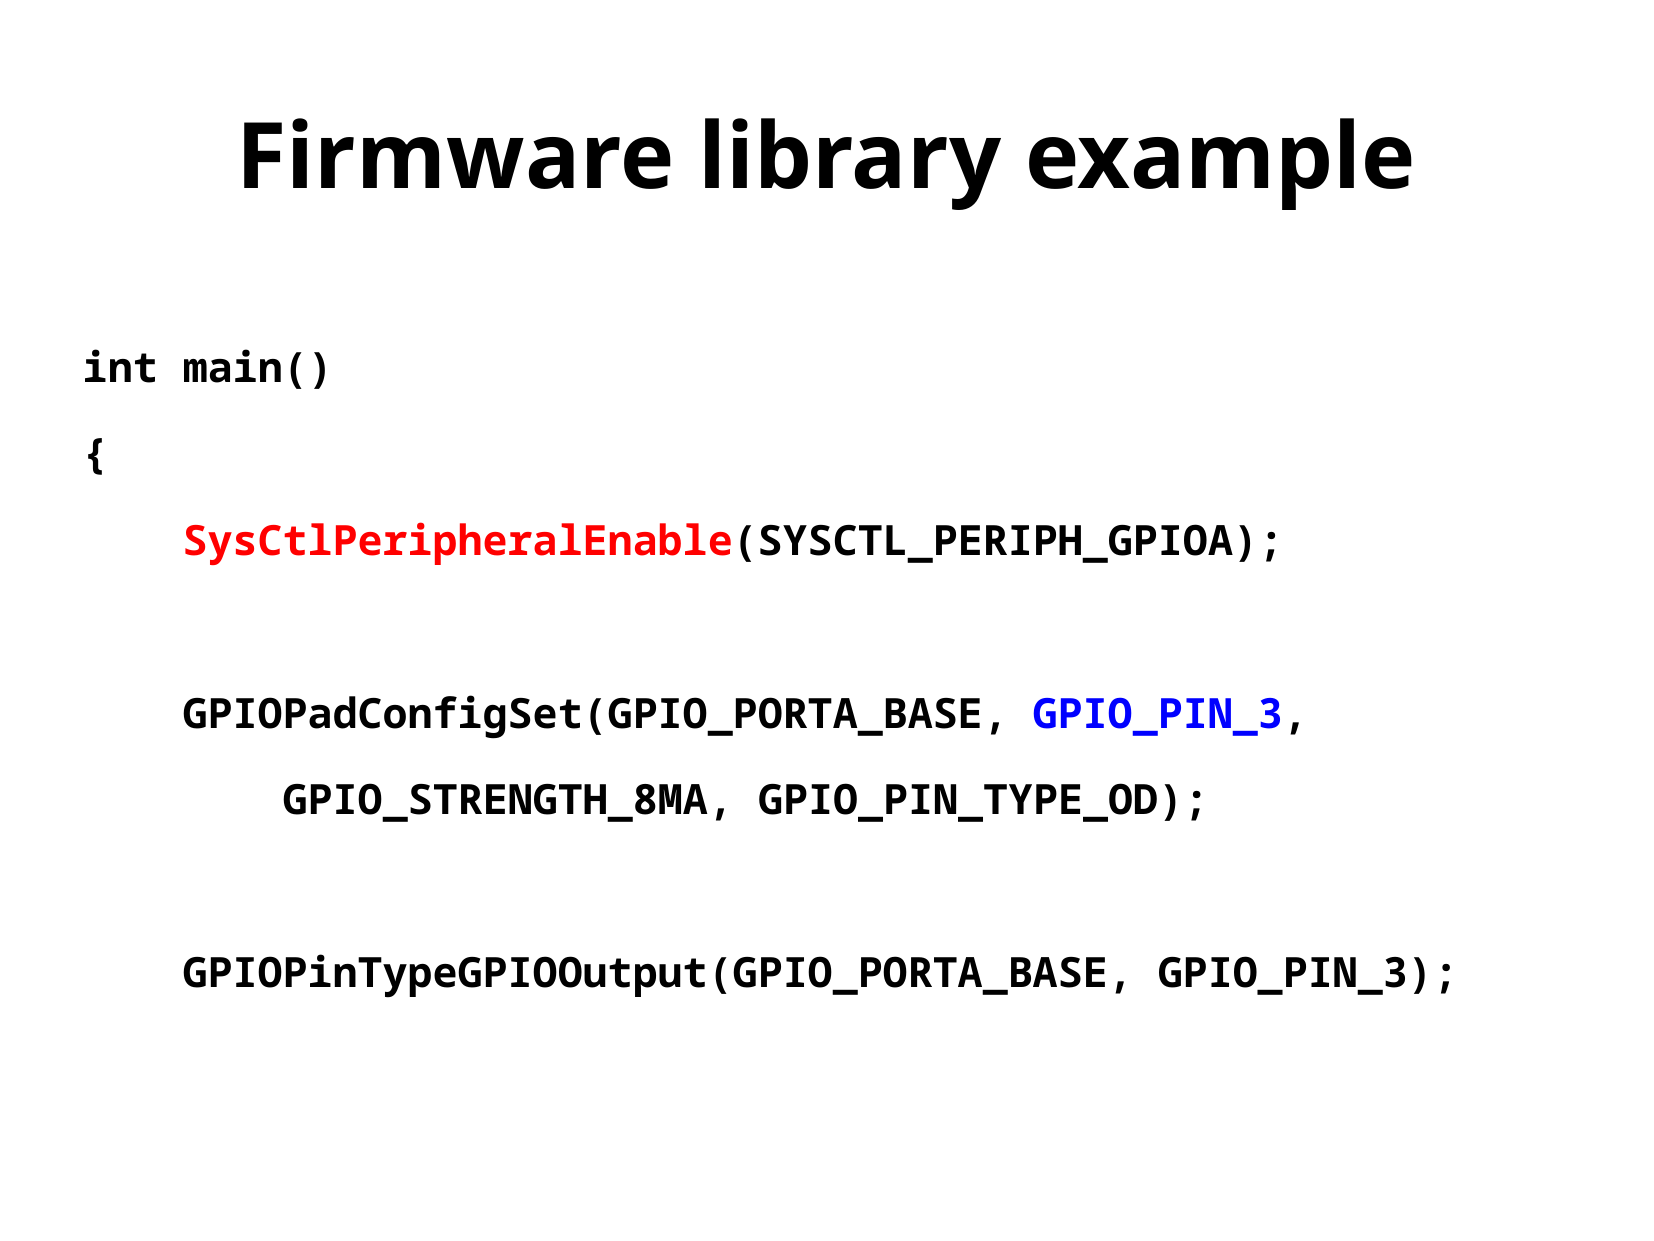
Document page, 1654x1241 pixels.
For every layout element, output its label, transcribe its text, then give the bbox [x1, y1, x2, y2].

title Firmware library example [82, 49, 1571, 257]
list int main() { SysCtlPeripheralEnable(SYSCTL_PERIPH_GPIOA); GPIOPadConfigSet(GPIO_PORTA_BASE, GPIO_PIN_3, GPIO_STRENGTH_8MA, GPIO_PIN_TYPE_OD); GPIOPinTypeGPIOOutput(GPIO_PORTA_BASE, GPIO_PIN_3); [82, 337, 1571, 1109]
